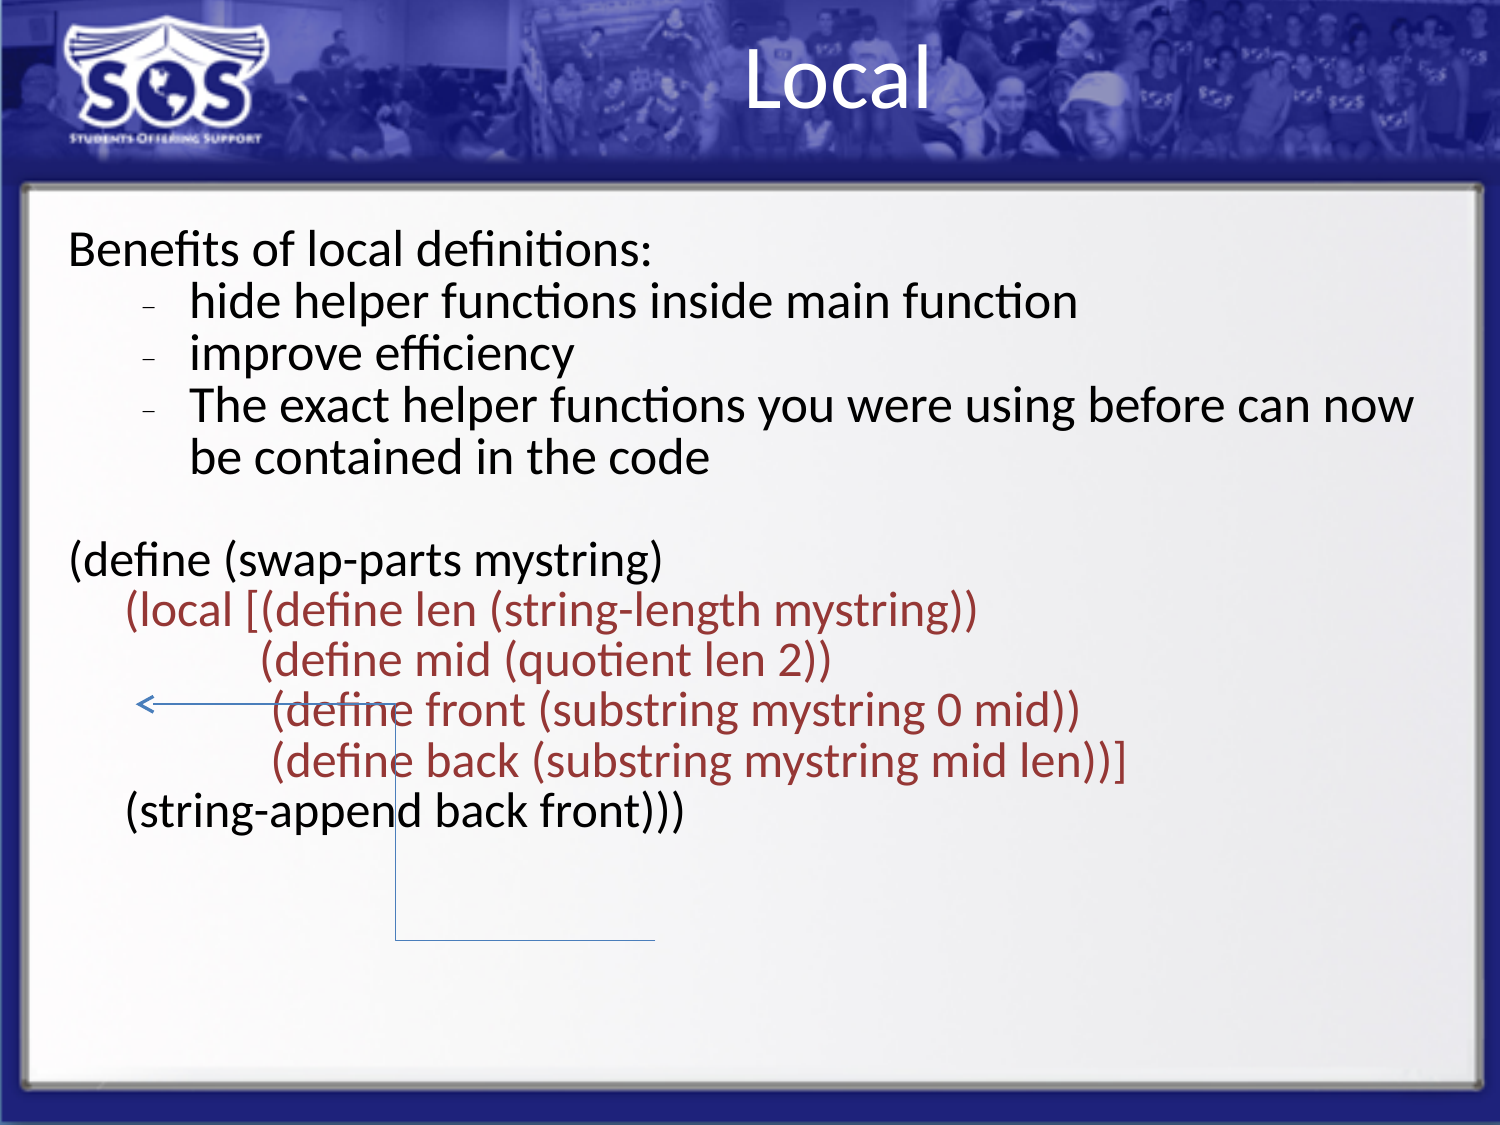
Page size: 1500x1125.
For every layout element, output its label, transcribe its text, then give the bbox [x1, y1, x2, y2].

text_box Benefits of local definitions: hide helper functions inside main function improve efficiency The exact helper functions you were using before can now be contained in the code (define (swap-parts mystring) (local [(define len (string-length mystring)) (define mid (quotient len 2)) (define front (substring mystring 0 mid)) (define back (substring mystring mid len))] (string-append back front))) [53, 219, 1447, 1058]
text_box Local [277, 30, 1400, 157]
picture [0, 0, 1500, 1125]
